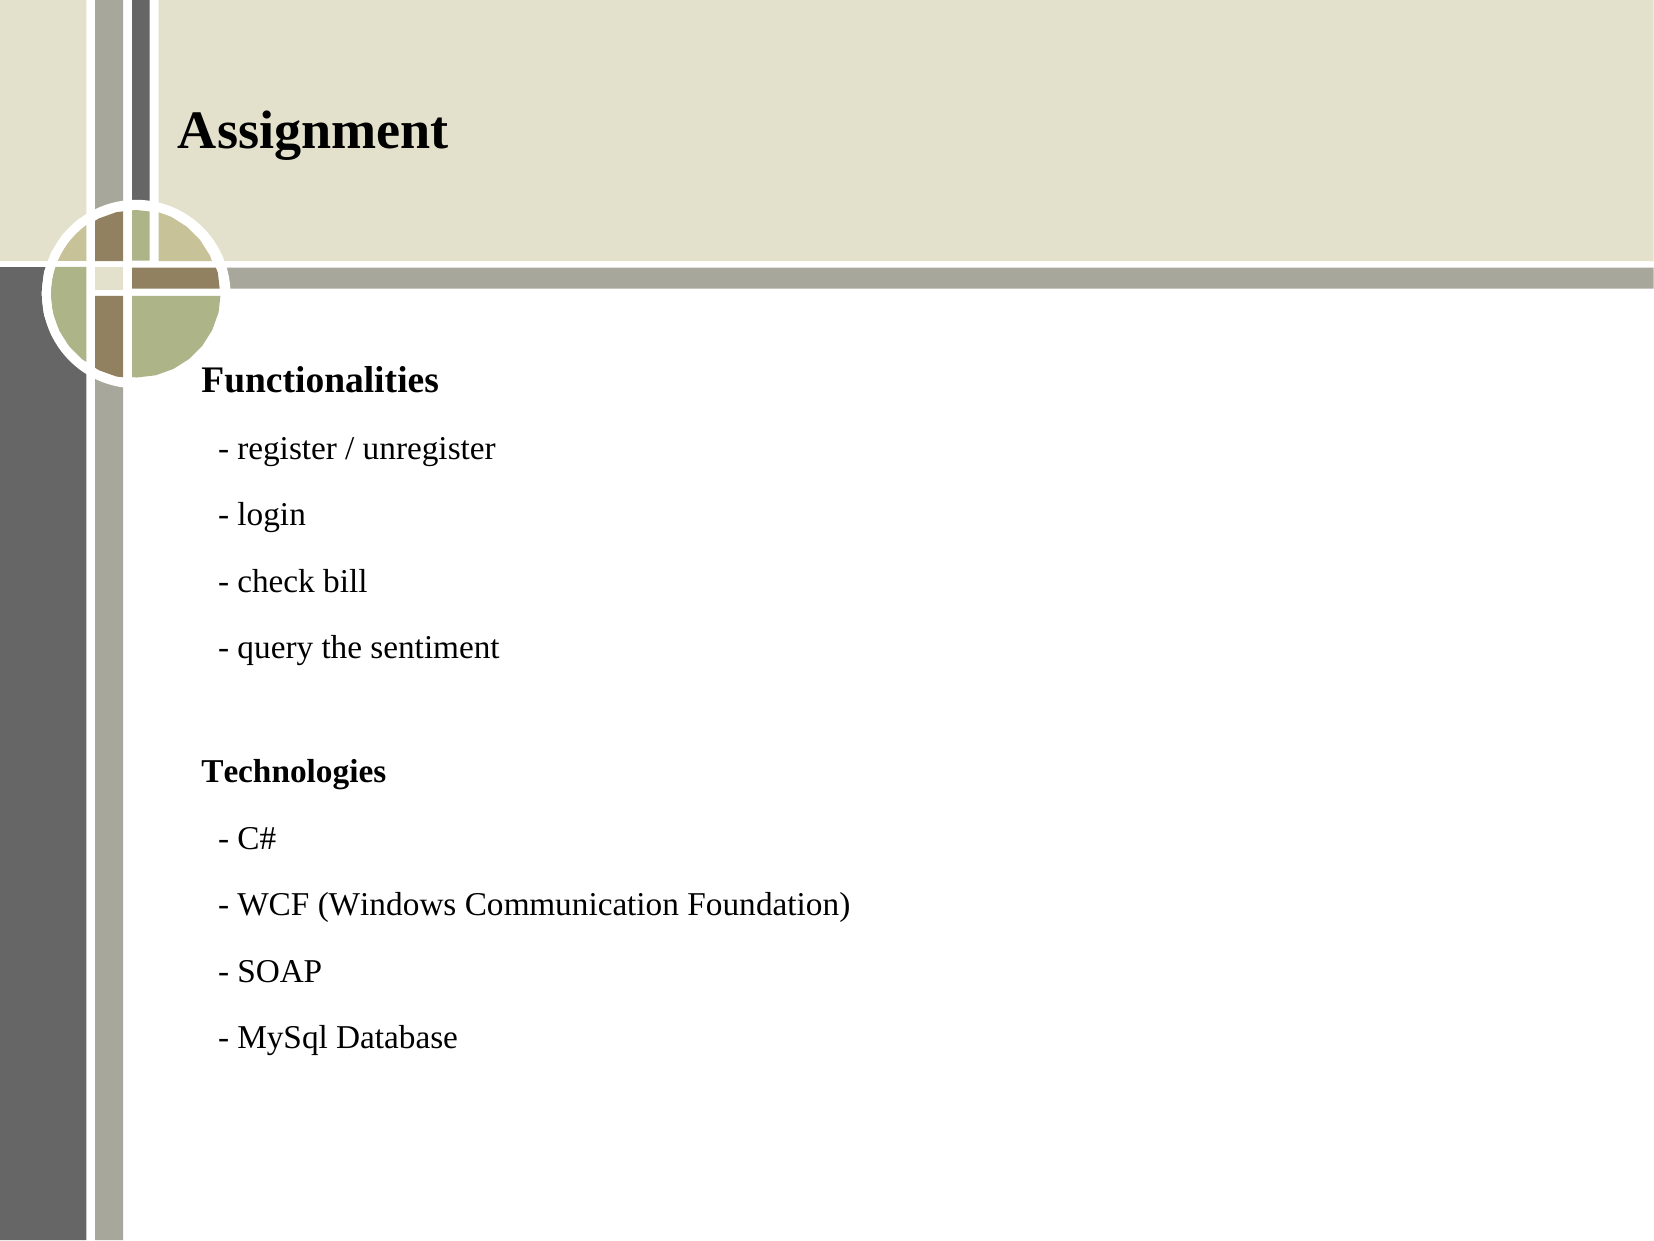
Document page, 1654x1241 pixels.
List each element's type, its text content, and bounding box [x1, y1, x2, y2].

title Assignment [177, 27, 1590, 235]
list Functionalities - register / unregister - login - check bill - query the sentiment Technologies - C# - WCF (Windows Communication Foundation) - SOAP - MySql Database [130, 358, 1524, 1123]
